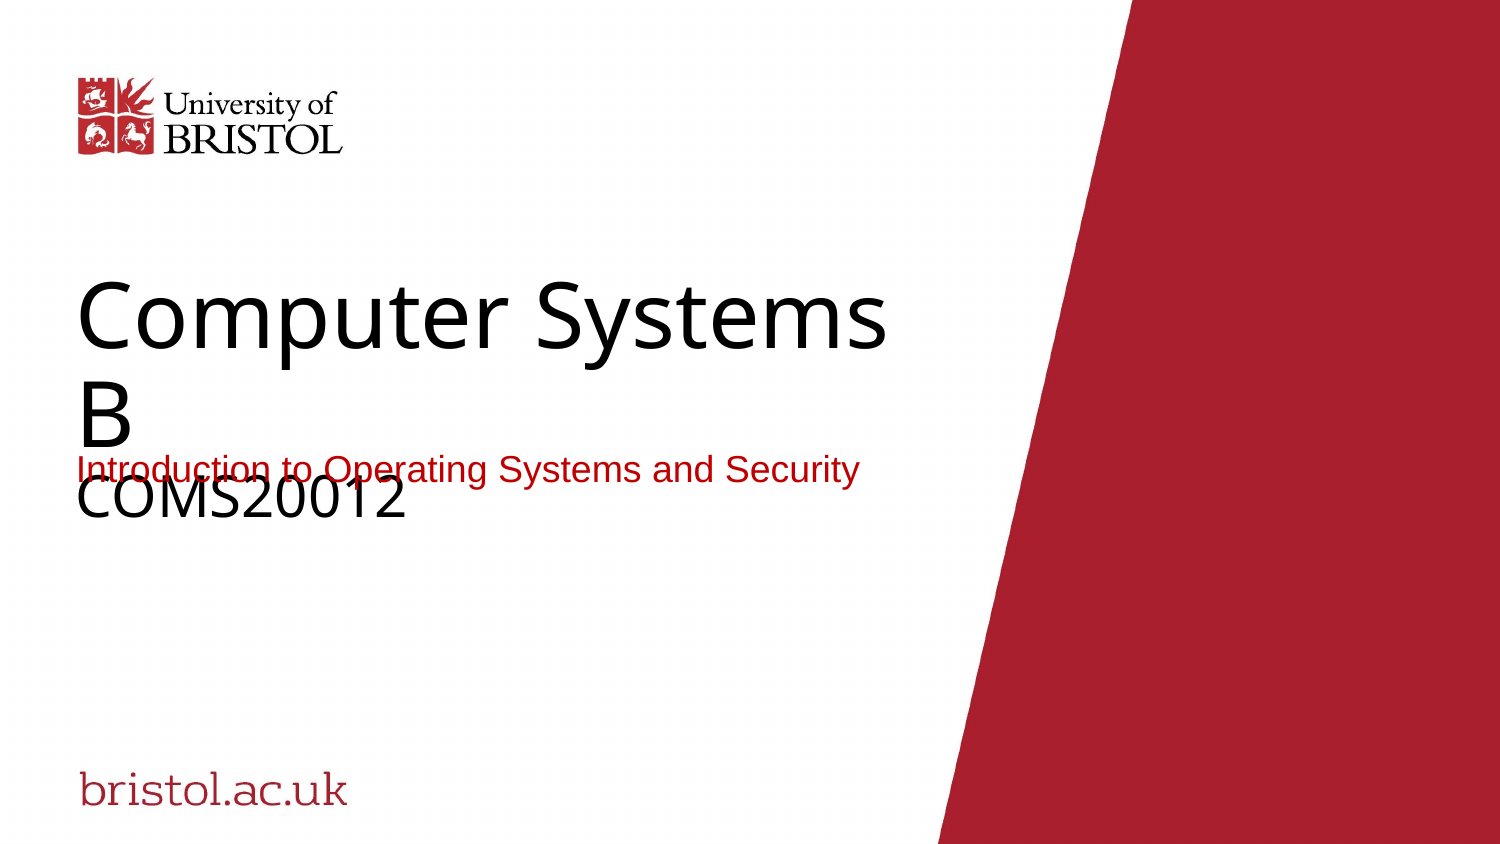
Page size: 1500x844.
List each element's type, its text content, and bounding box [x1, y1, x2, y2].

subtitle Introduction to Operating Systems and Security [60, 443, 924, 659]
title Computer Systems B COMS20012 [60, 262, 924, 443]
